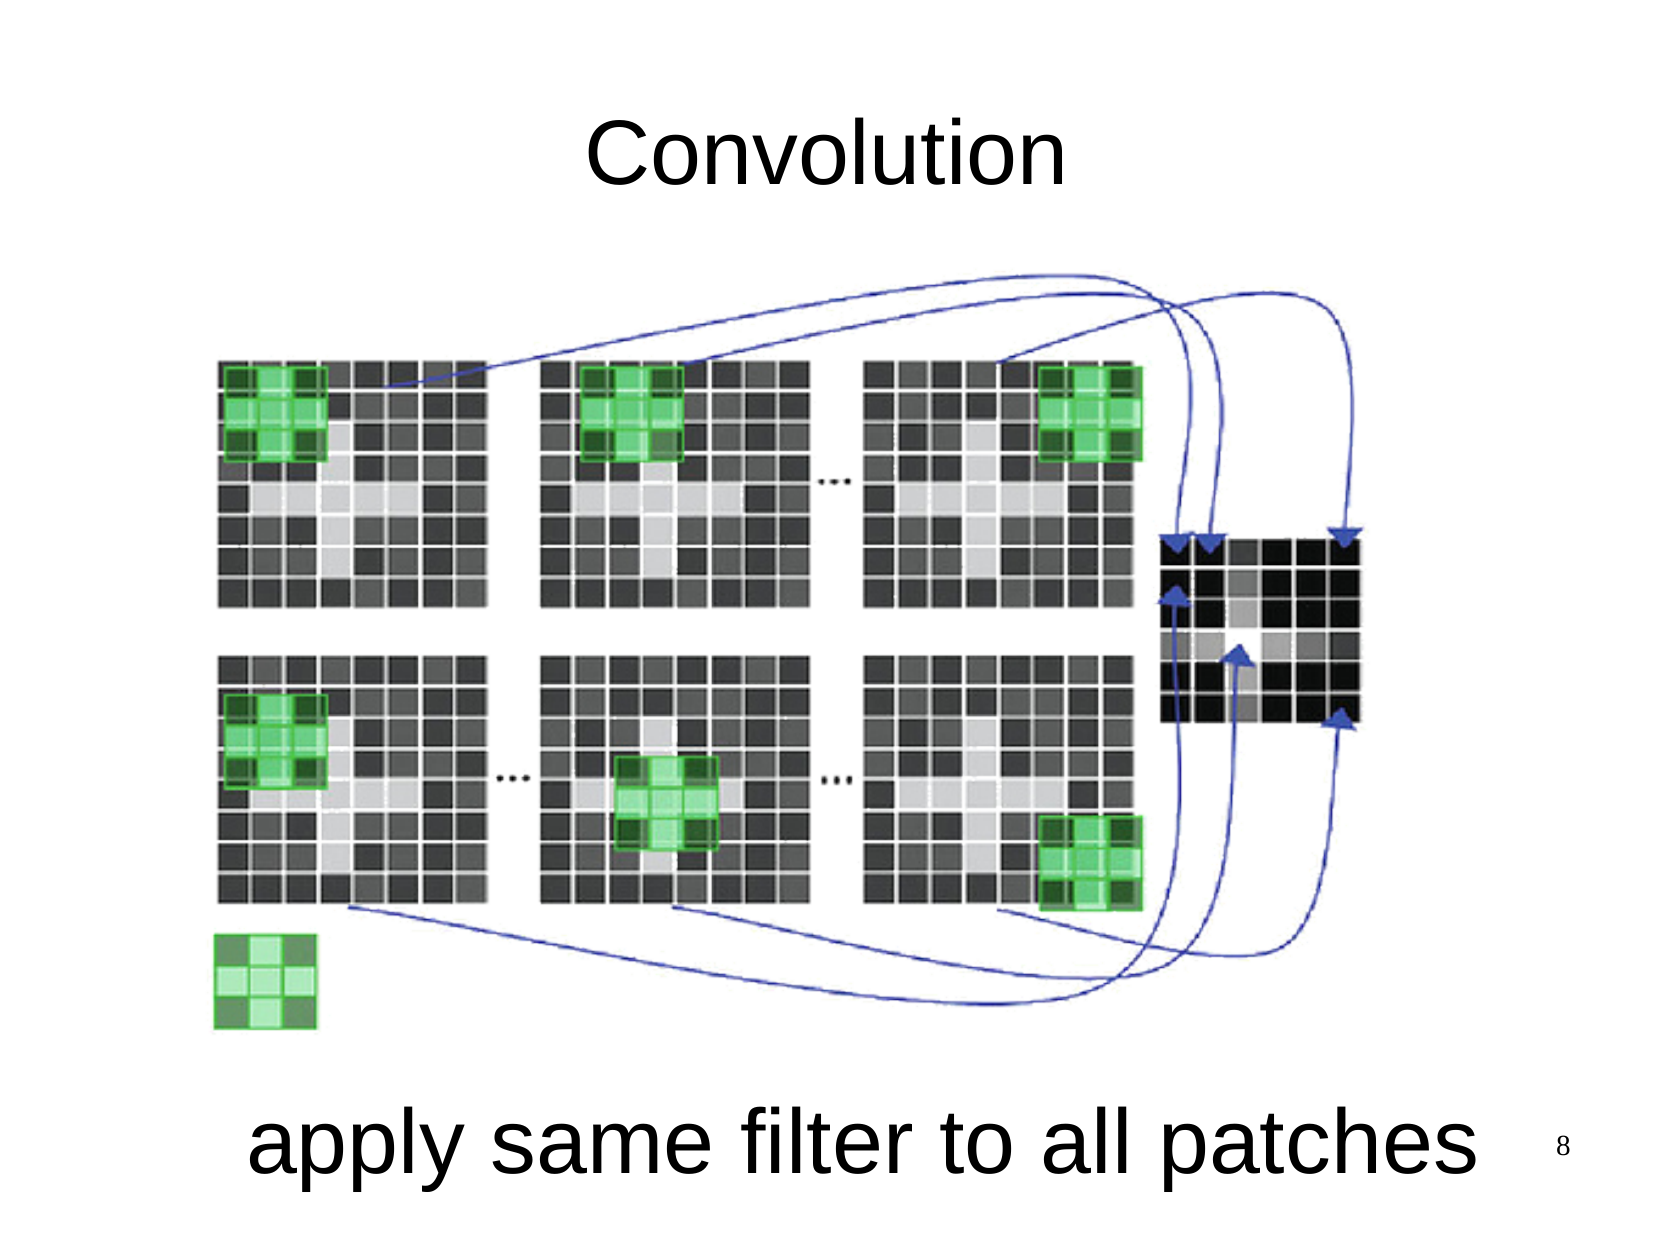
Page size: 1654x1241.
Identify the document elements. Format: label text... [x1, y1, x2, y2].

title Convolution [82, 49, 1571, 257]
text_box apply same filter to all patches [90, 1090, 1586, 1194]
picture [178, 246, 1397, 1054]
